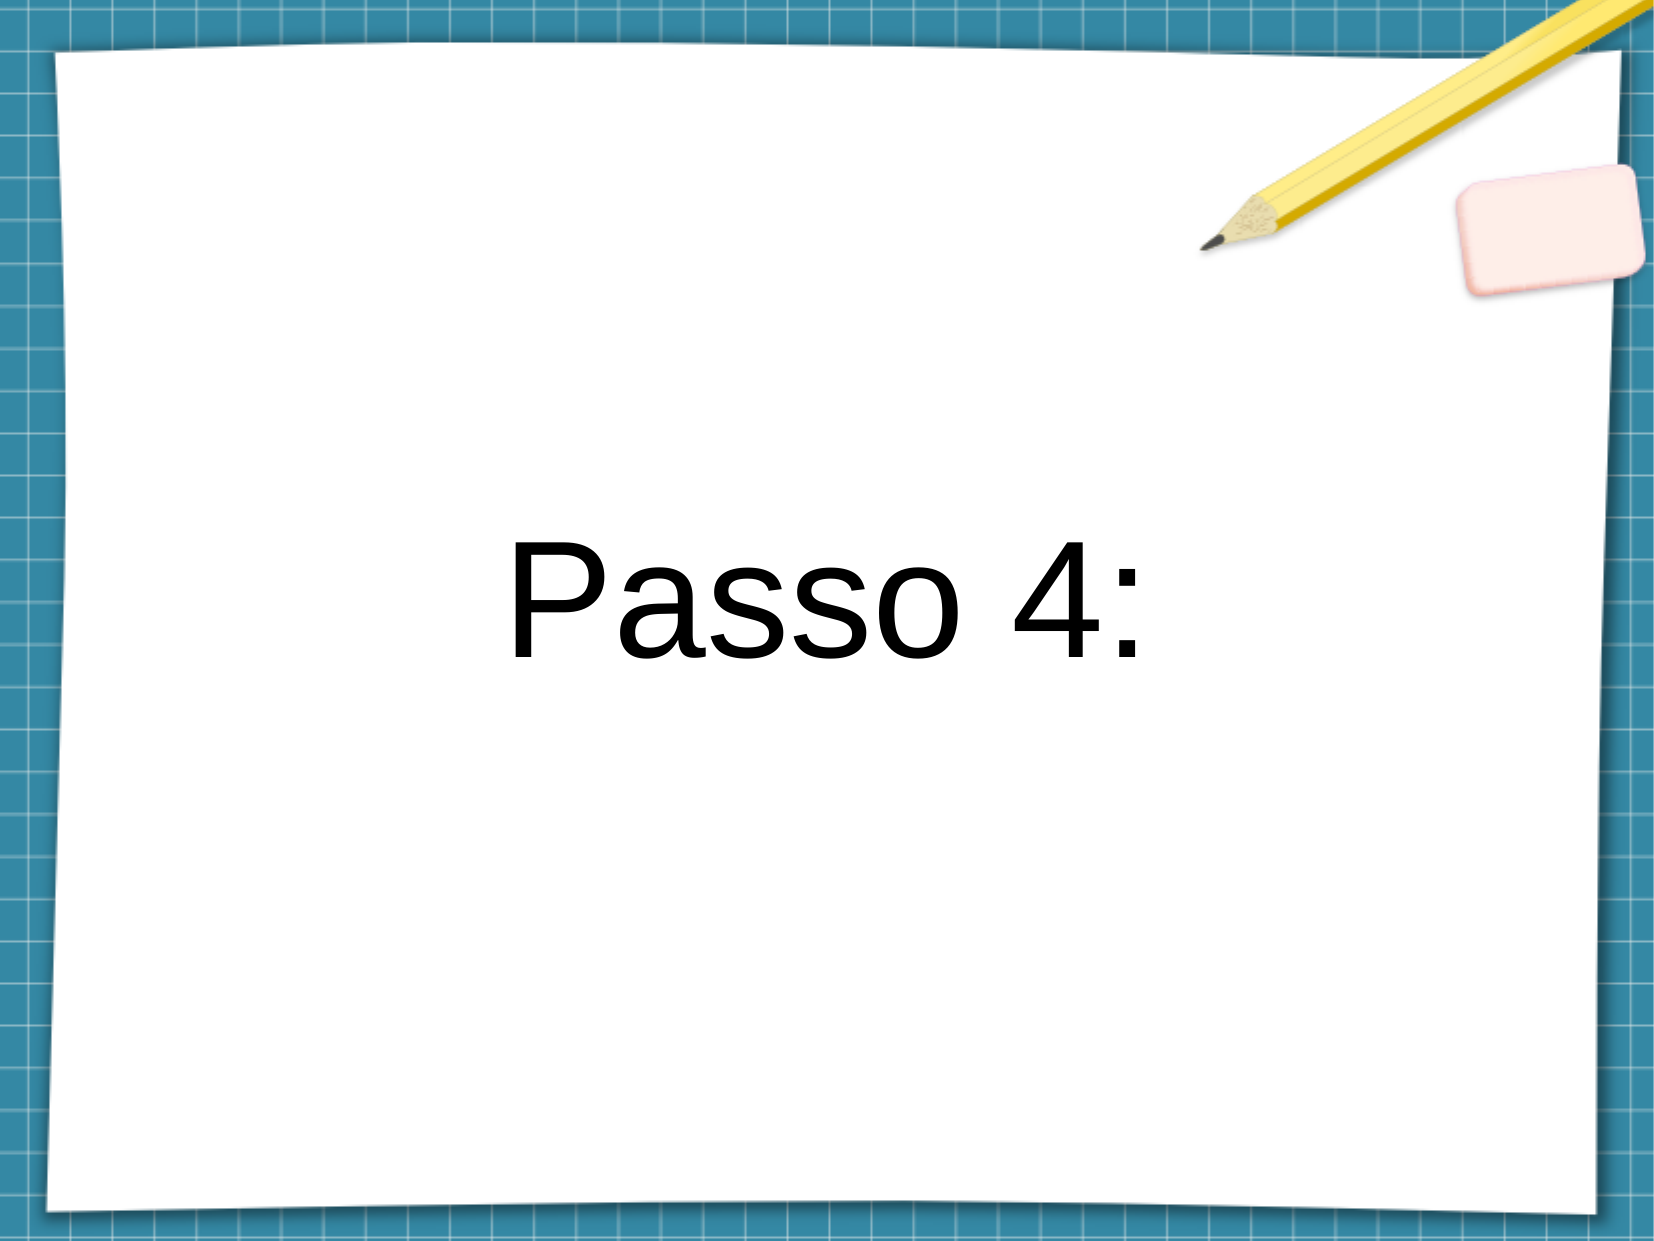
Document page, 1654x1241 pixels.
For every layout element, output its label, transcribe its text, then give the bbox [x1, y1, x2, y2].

picture [0, 0, 1654, 1241]
title Passo 4: [82, 496, 1571, 704]
